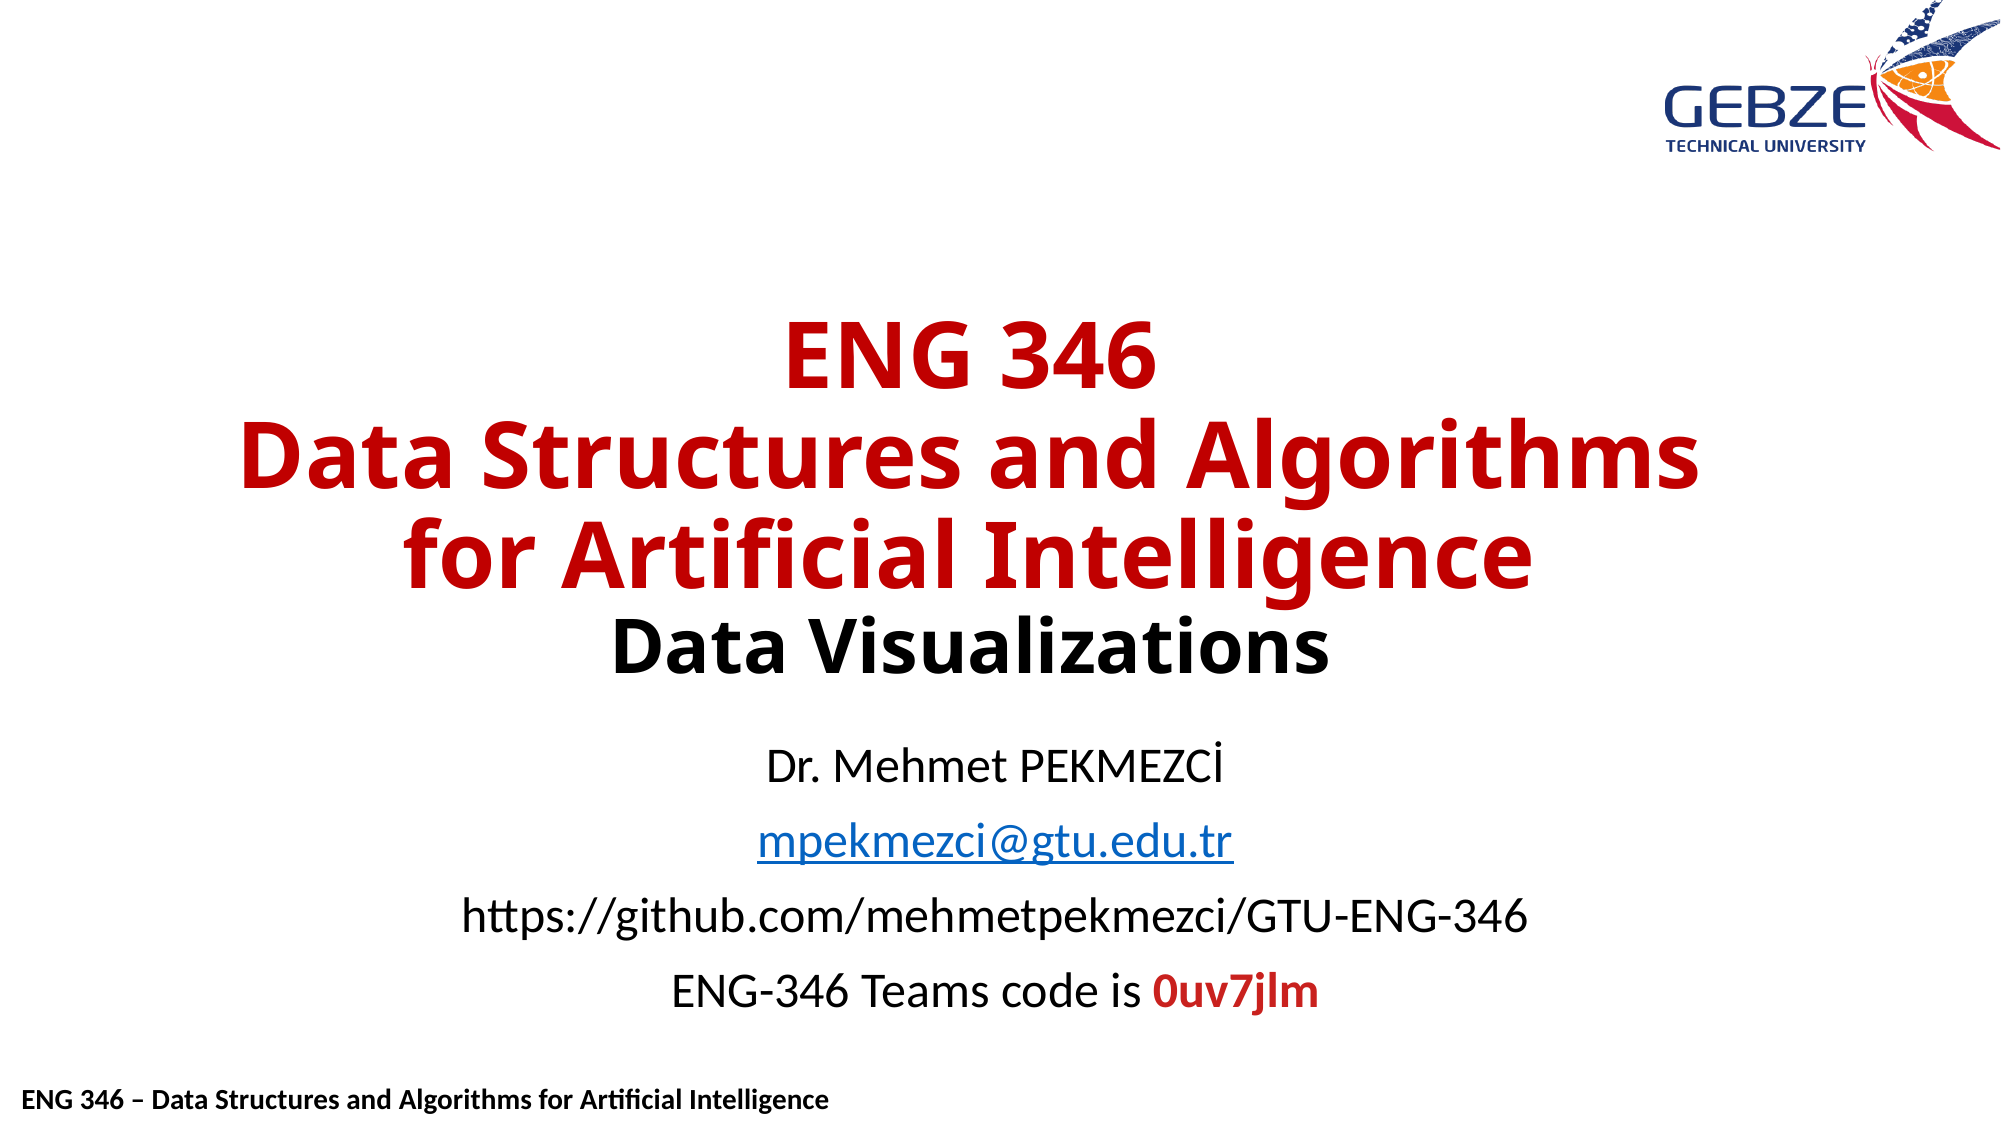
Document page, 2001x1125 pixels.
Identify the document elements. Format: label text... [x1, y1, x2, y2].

title ENG 346 Data Structures and Algorithms for Artificial Intelligence Data Visualizations [219, 205, 1720, 698]
subtitle Dr. Mehmet PEKMEZCİ mpekmezci@gtu.edu.tr https://github.com/mehmetpekmezci/GTU-ENG-346 ENG-346 Teams code is 0uv7jlm [245, 731, 1746, 897]
picture [1665, 0, 2001, 152]
